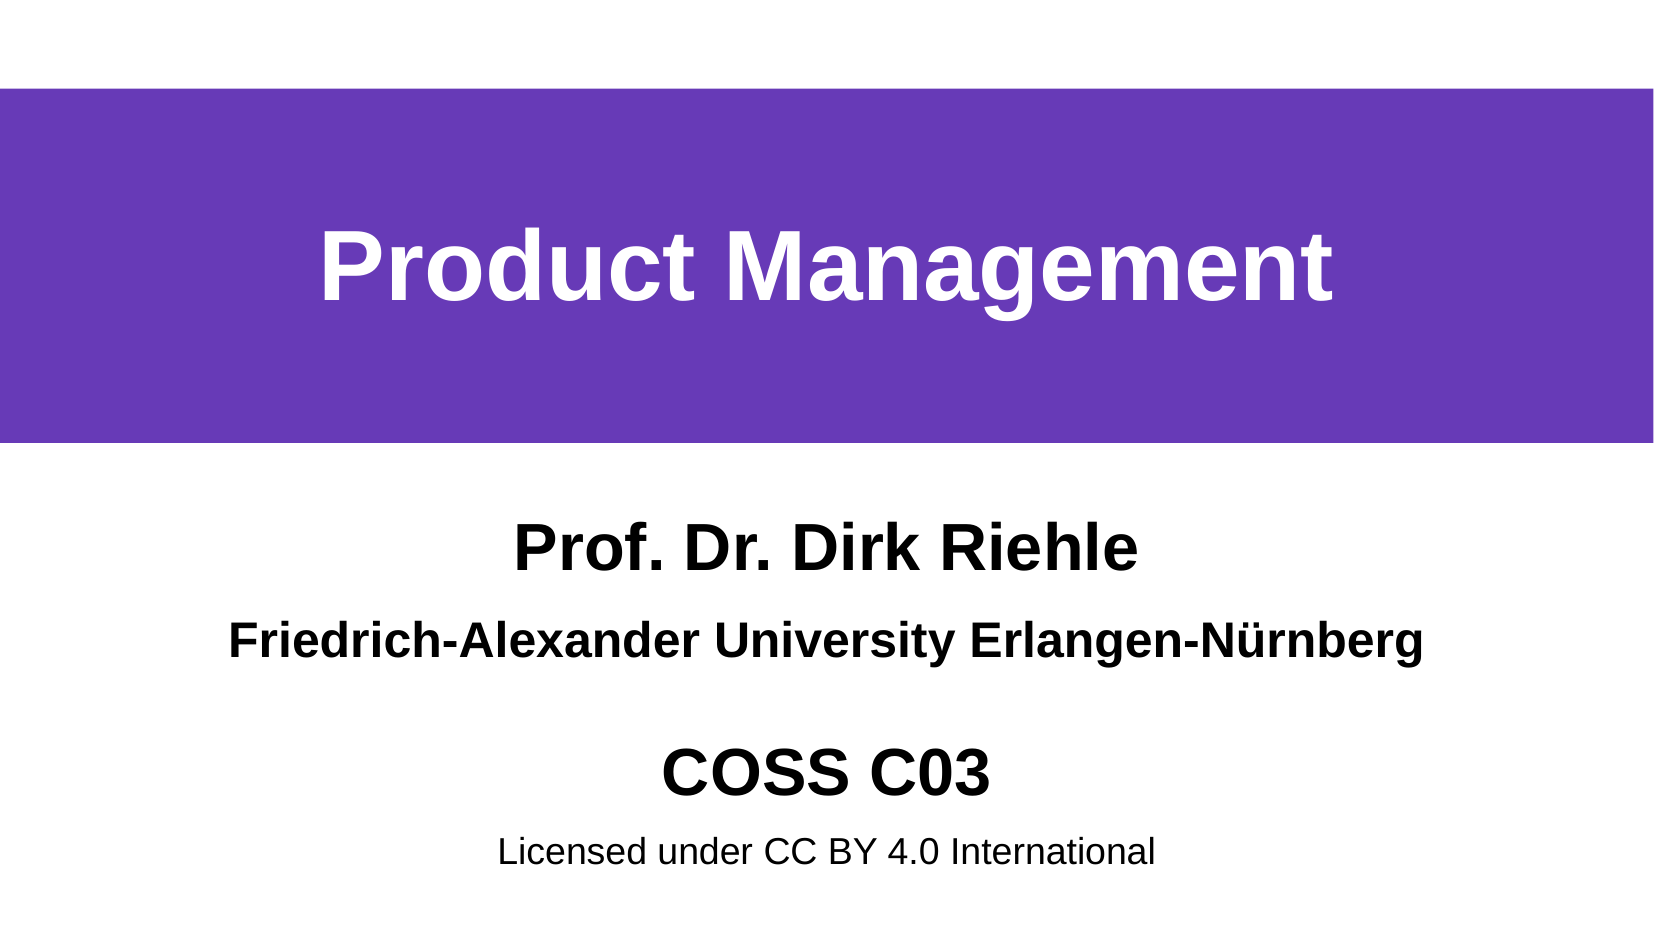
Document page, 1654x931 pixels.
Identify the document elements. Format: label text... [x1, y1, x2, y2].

subtitle Prof. Dr. Dirk Riehle Friedrich-Alexander University Erlangen-Nürnberg COSS C03 Licensed under CC BY 4.0 International [29, 472, 1625, 886]
title Product Management [0, 88, 1654, 443]
